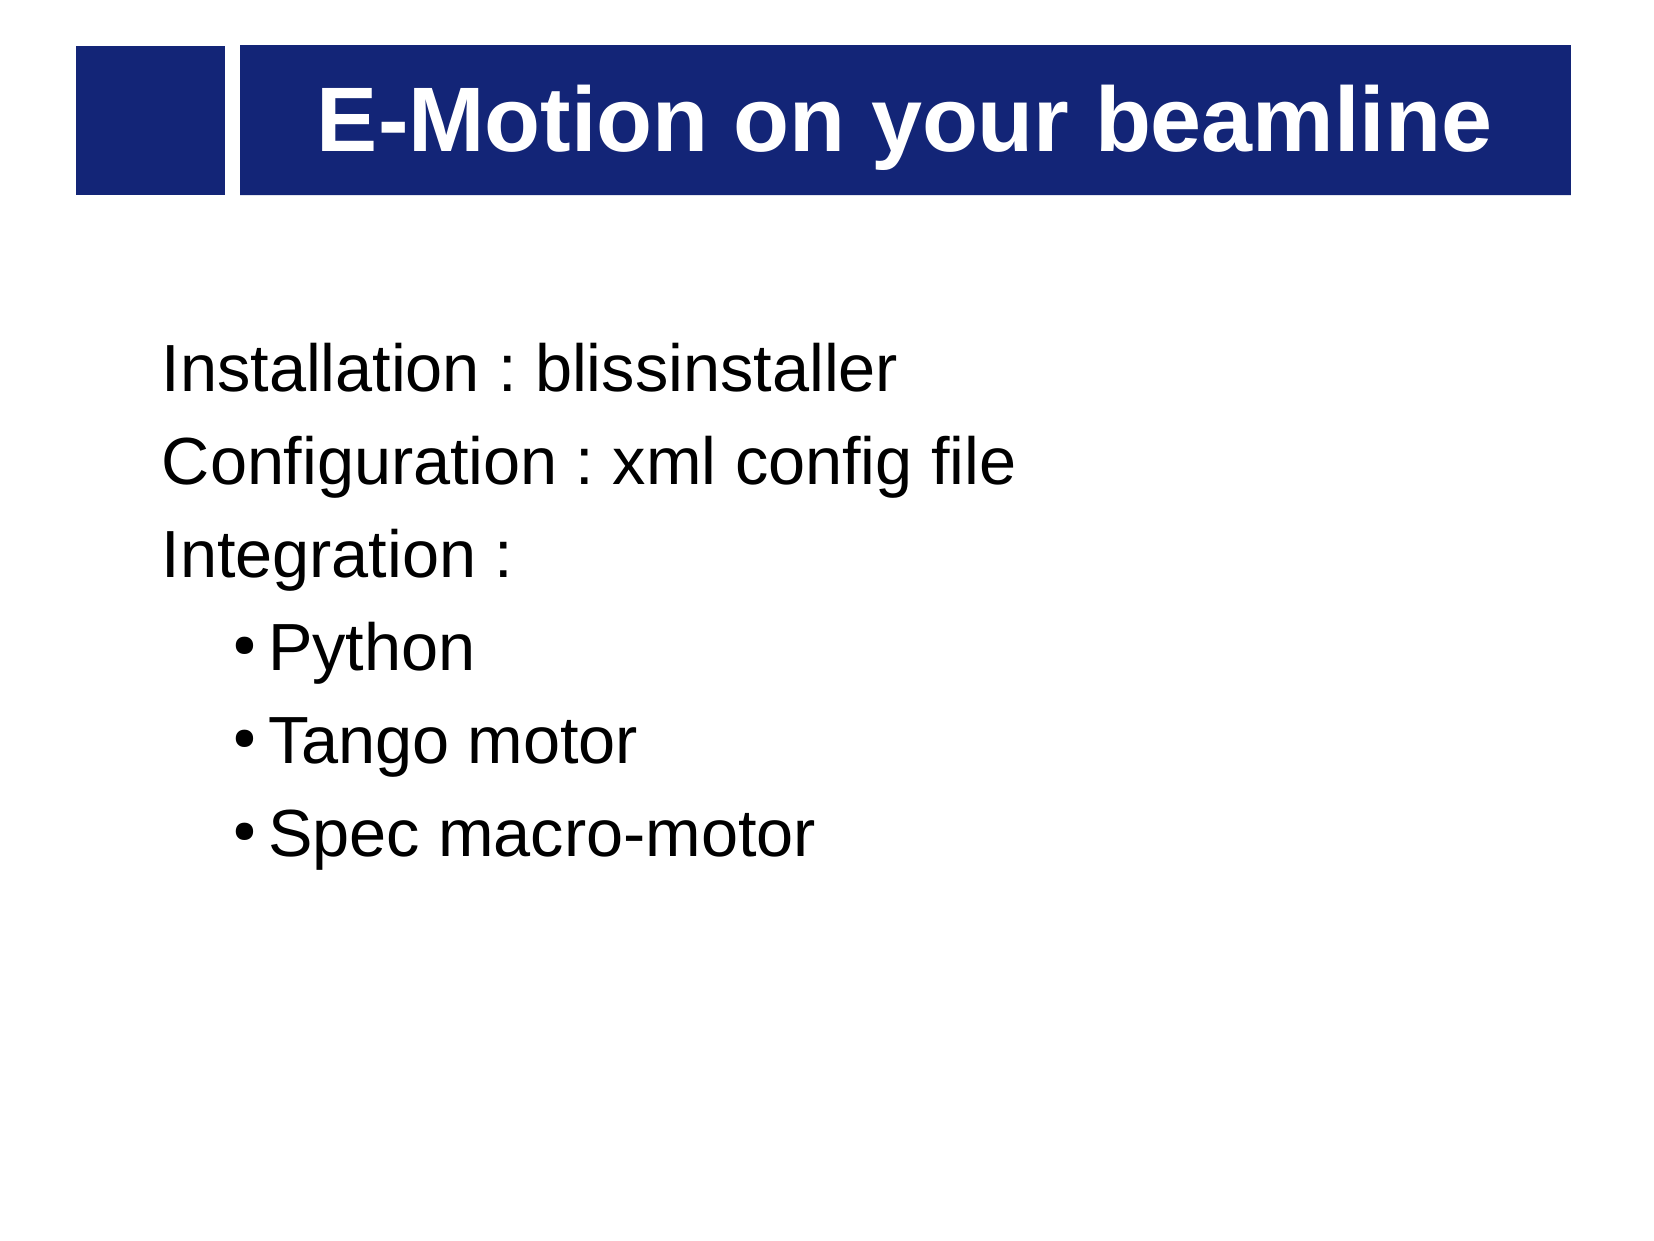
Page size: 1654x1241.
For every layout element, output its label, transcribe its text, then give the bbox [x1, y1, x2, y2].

text_box [75, 45, 226, 196]
title E-Motion on your beamline [240, 45, 1571, 196]
text_box Installation : blissinstaller Configuration : xml config file Integration : Python Tango motor Spec macro-motor [161, 331, 1486, 871]
